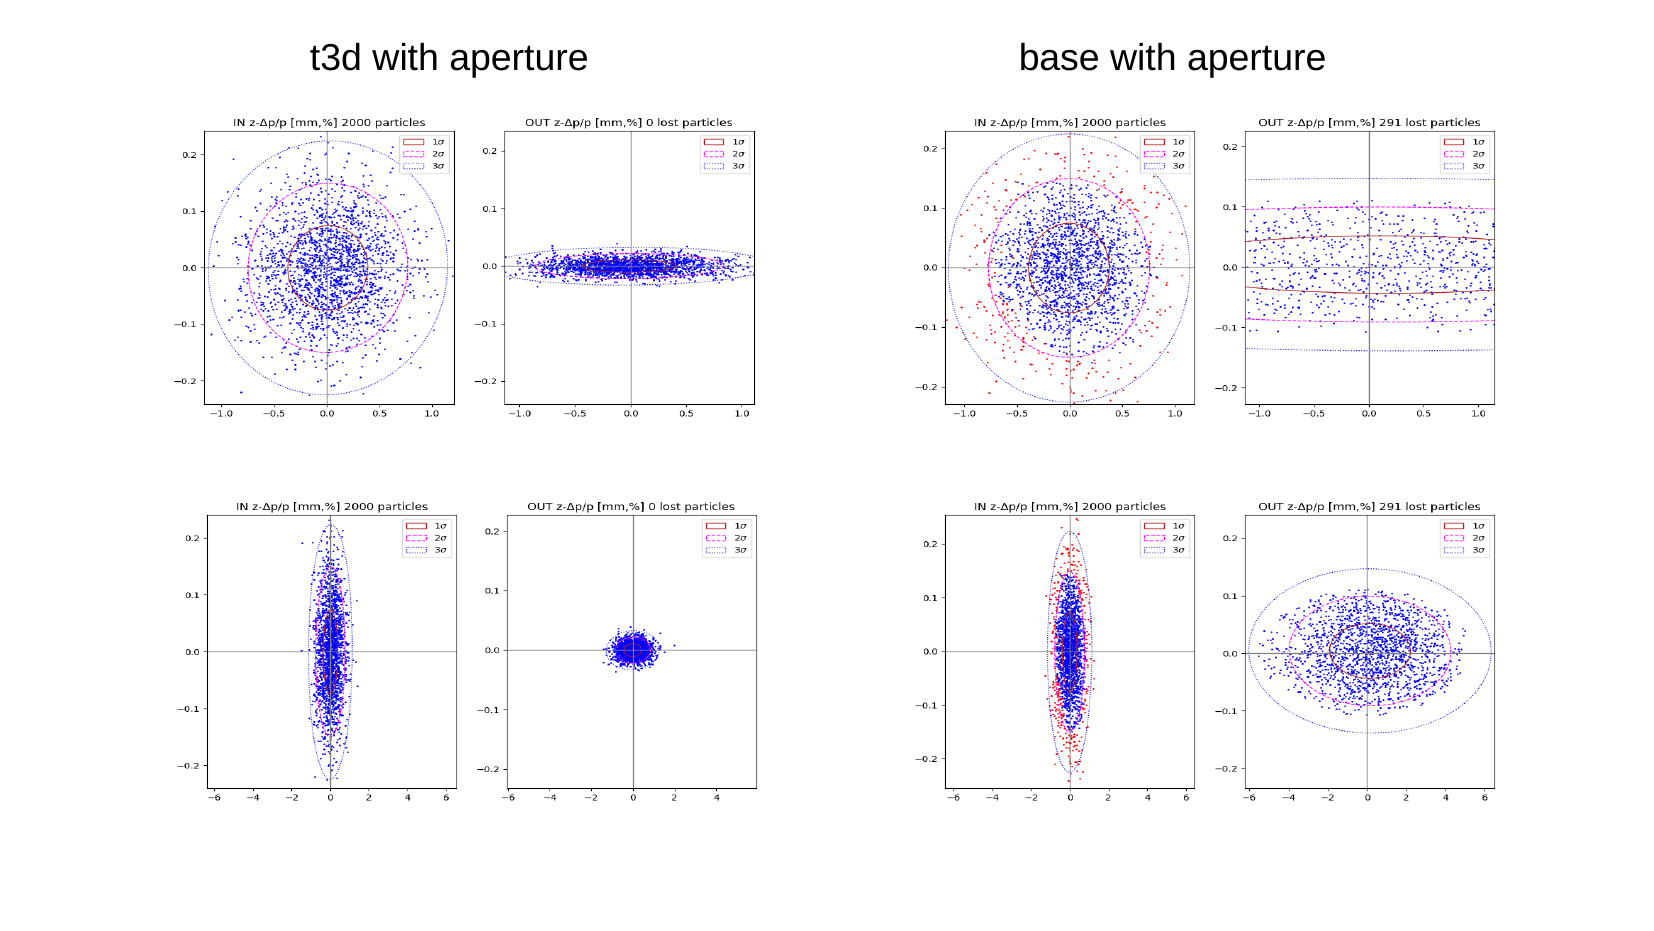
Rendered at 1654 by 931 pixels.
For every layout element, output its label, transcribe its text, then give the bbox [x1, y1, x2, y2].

picture [856, 472, 1565, 827]
picture [118, 472, 827, 827]
text_box t3d with aperture [295, 29, 709, 87]
picture [856, 88, 1565, 443]
picture [115, 88, 825, 443]
text_box base with aperture [1003, 29, 1418, 87]
